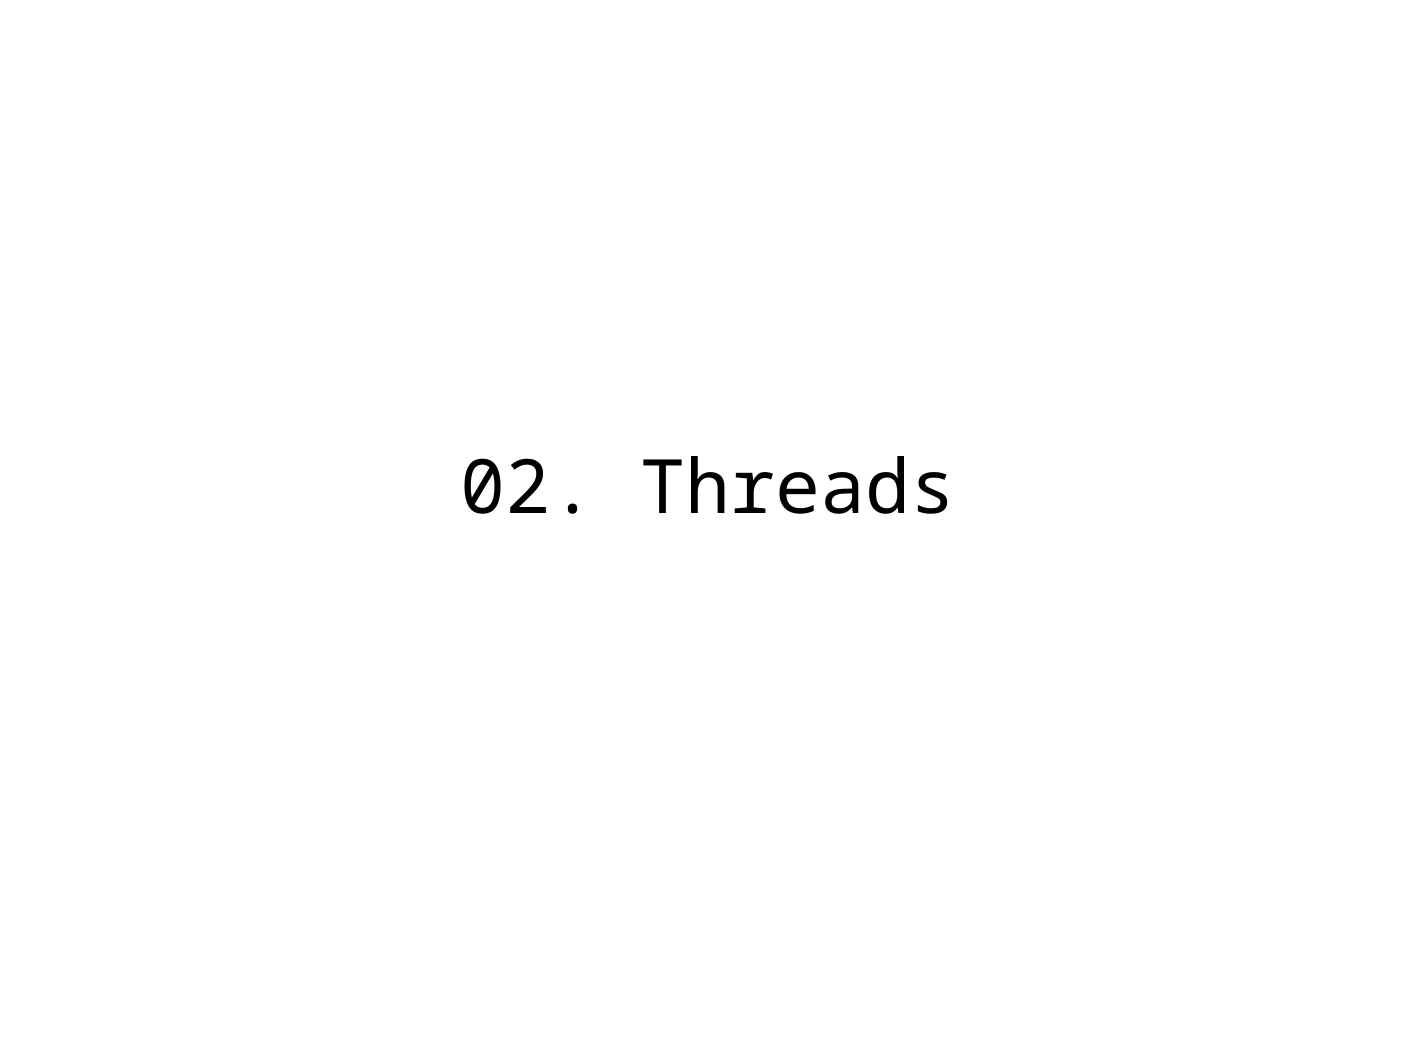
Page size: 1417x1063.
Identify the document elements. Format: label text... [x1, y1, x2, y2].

text_box 02. Threads [137, 425, 1280, 529]
